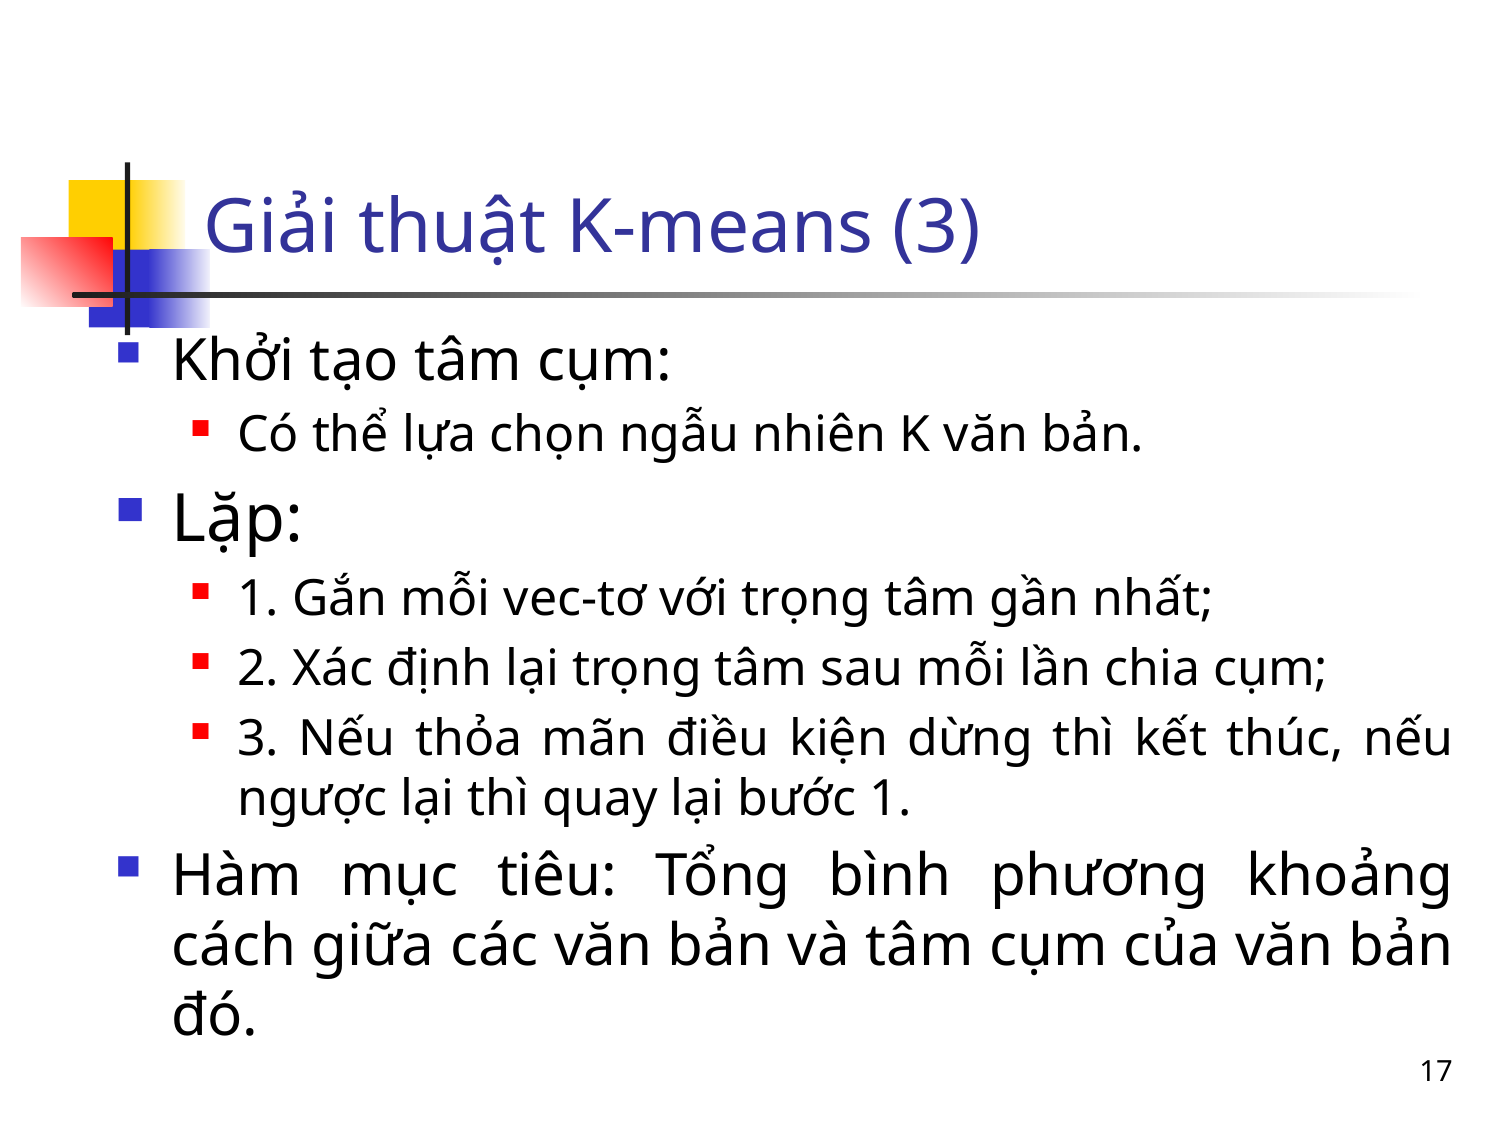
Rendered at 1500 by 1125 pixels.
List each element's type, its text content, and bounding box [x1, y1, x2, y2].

title Giải thuật K-means (3) [188, 35, 1468, 275]
list Khởi tạo tâm cụm: Có thể lựa chọn ngẫu nhiên K văn bản. Lặp: 1. Gắn mỗi vec-tơ với trọng tâm gần nhất; 2. Xác định lại trọng tâm sau mỗi lần chia cụm; 3. Nếu thỏa mãn điều kiện dừng thì kết thúc, nếu ngược lại thì quay lại bước 1. Hàm mục tiêu: Tổng bình phương khoảng cách giữa các văn bản và tâm cụm của văn bản đó. [100, 314, 1469, 1047]
slide_number <number> [1155, 1024, 1468, 1100]
